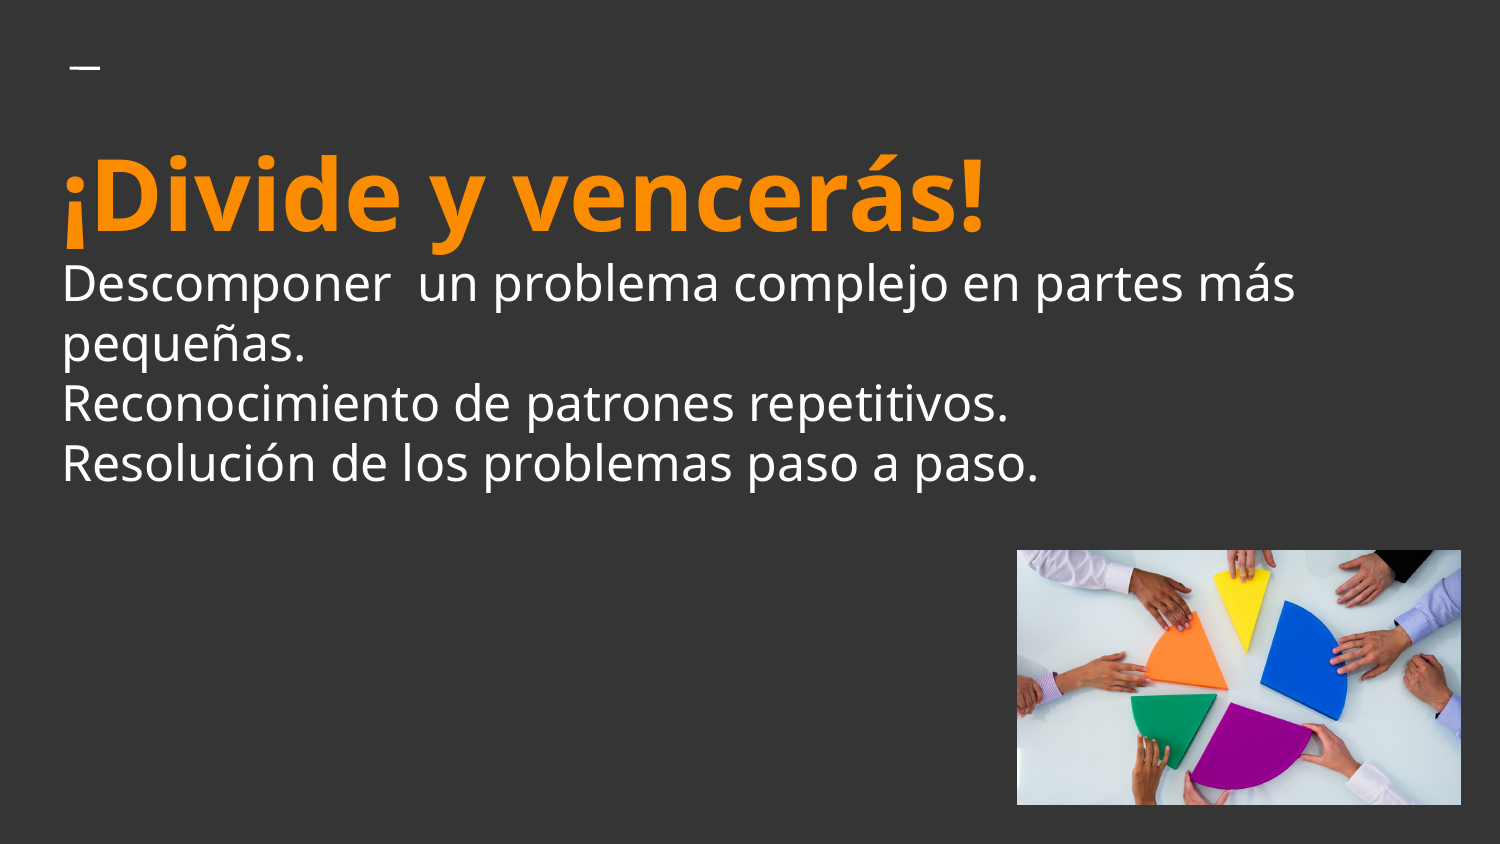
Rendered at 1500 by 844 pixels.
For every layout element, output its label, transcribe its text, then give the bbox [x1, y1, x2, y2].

picture [1017, 550, 1461, 805]
title ¡Divide y vencerás! Descomponer un problema complejo en partes más pequeñas. Reconocimiento de patrones repetitivos. Resolución de los problemas paso a paso. [46, 116, 1461, 746]
